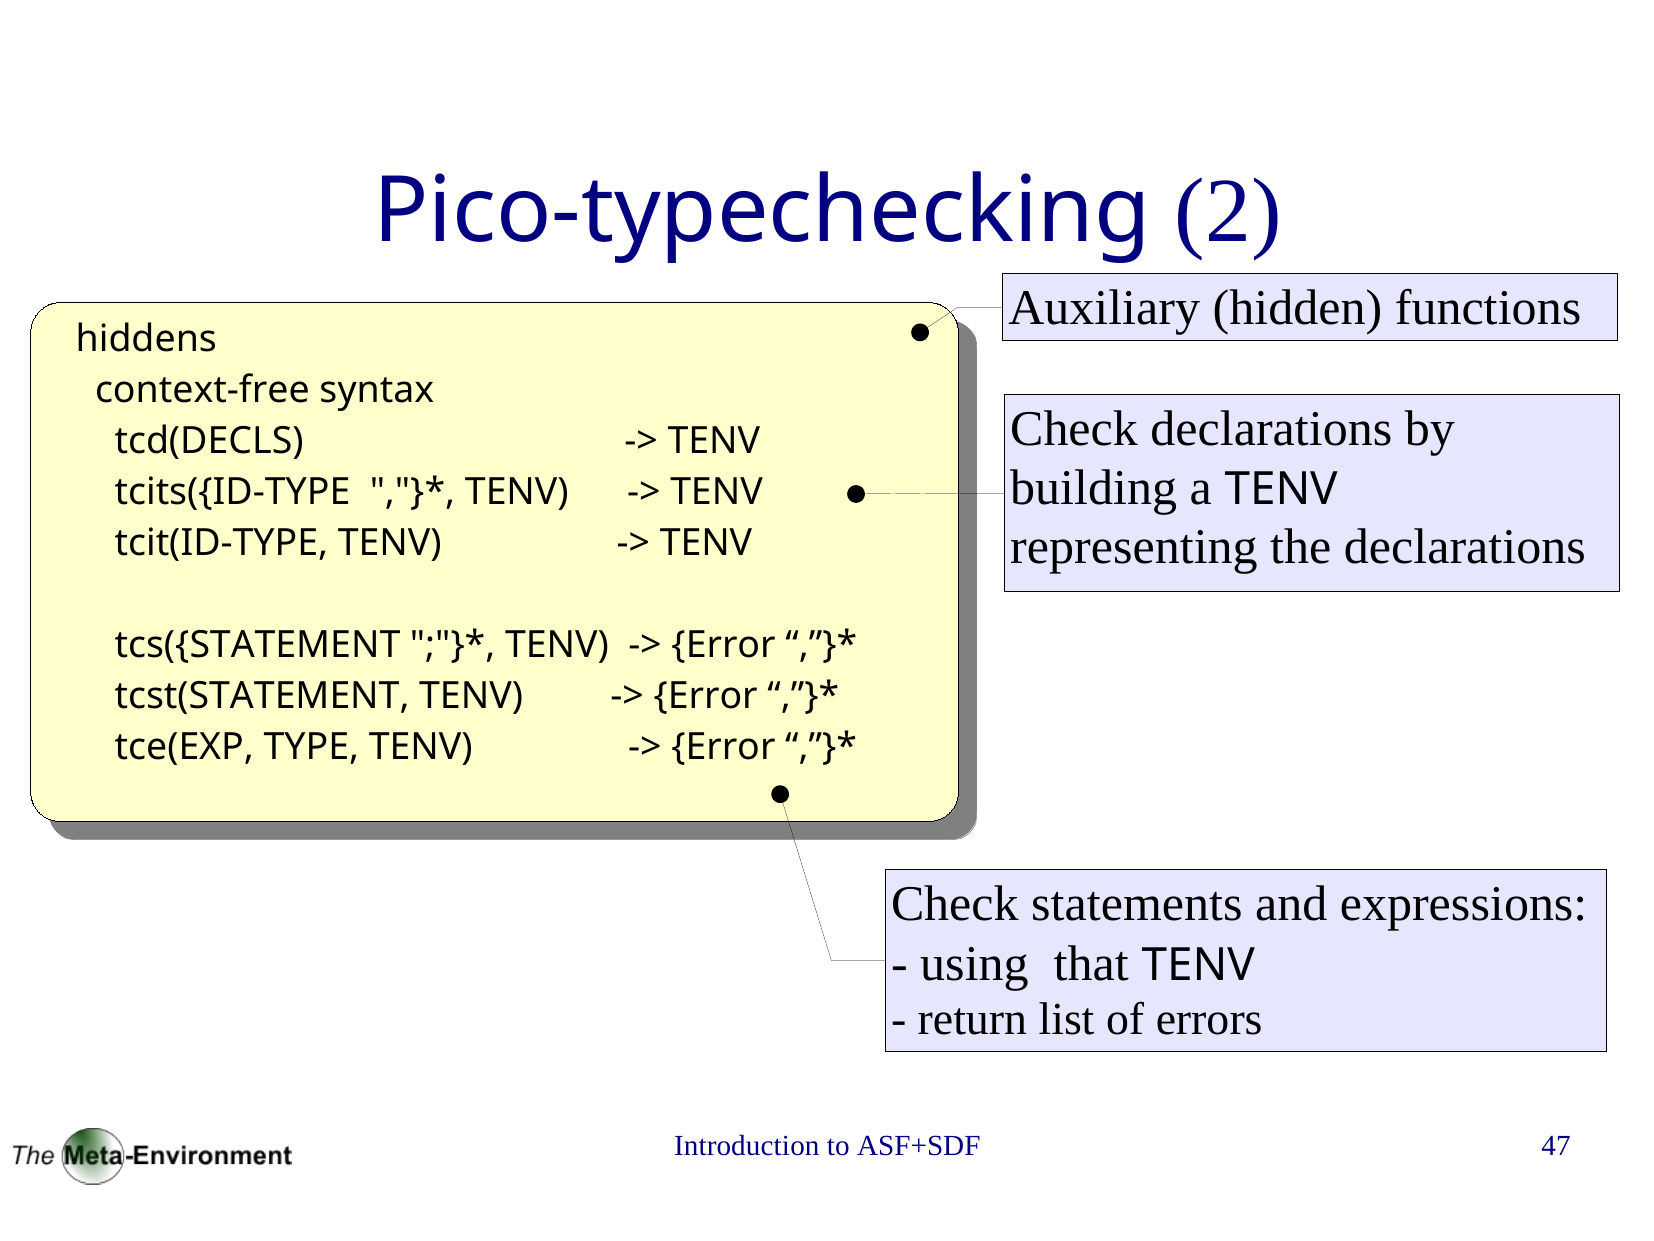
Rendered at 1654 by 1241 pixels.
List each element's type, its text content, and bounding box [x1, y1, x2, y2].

title Pico-typechecking (2) [121, 102, 1534, 311]
text_box hiddens context-free syntax tcd(DECLS) -> TENV tcits({ID-TYPE ","}*, TENV) -> TENV tcit(ID-TYPE, TENV) -> TENV tcs({STATEMENT ";"}*, TENV) -> {Error “,”}* tcst(STATEMENT, TENV) -> {Error “,”}* tce(EXP, TYPE, TENV) -> {Error “,”}* [60, 303, 959, 1002]
text_box Check statements and expressions: - using that TENV - return list of errors [885, 869, 1607, 1052]
text_box Check declarations by building a TENV representing the declarations [1004, 394, 1620, 592]
text_box [30, 302, 121, 822]
picture [13, 1128, 292, 1185]
text_box Auxiliary (hidden) functions [1002, 273, 1618, 341]
